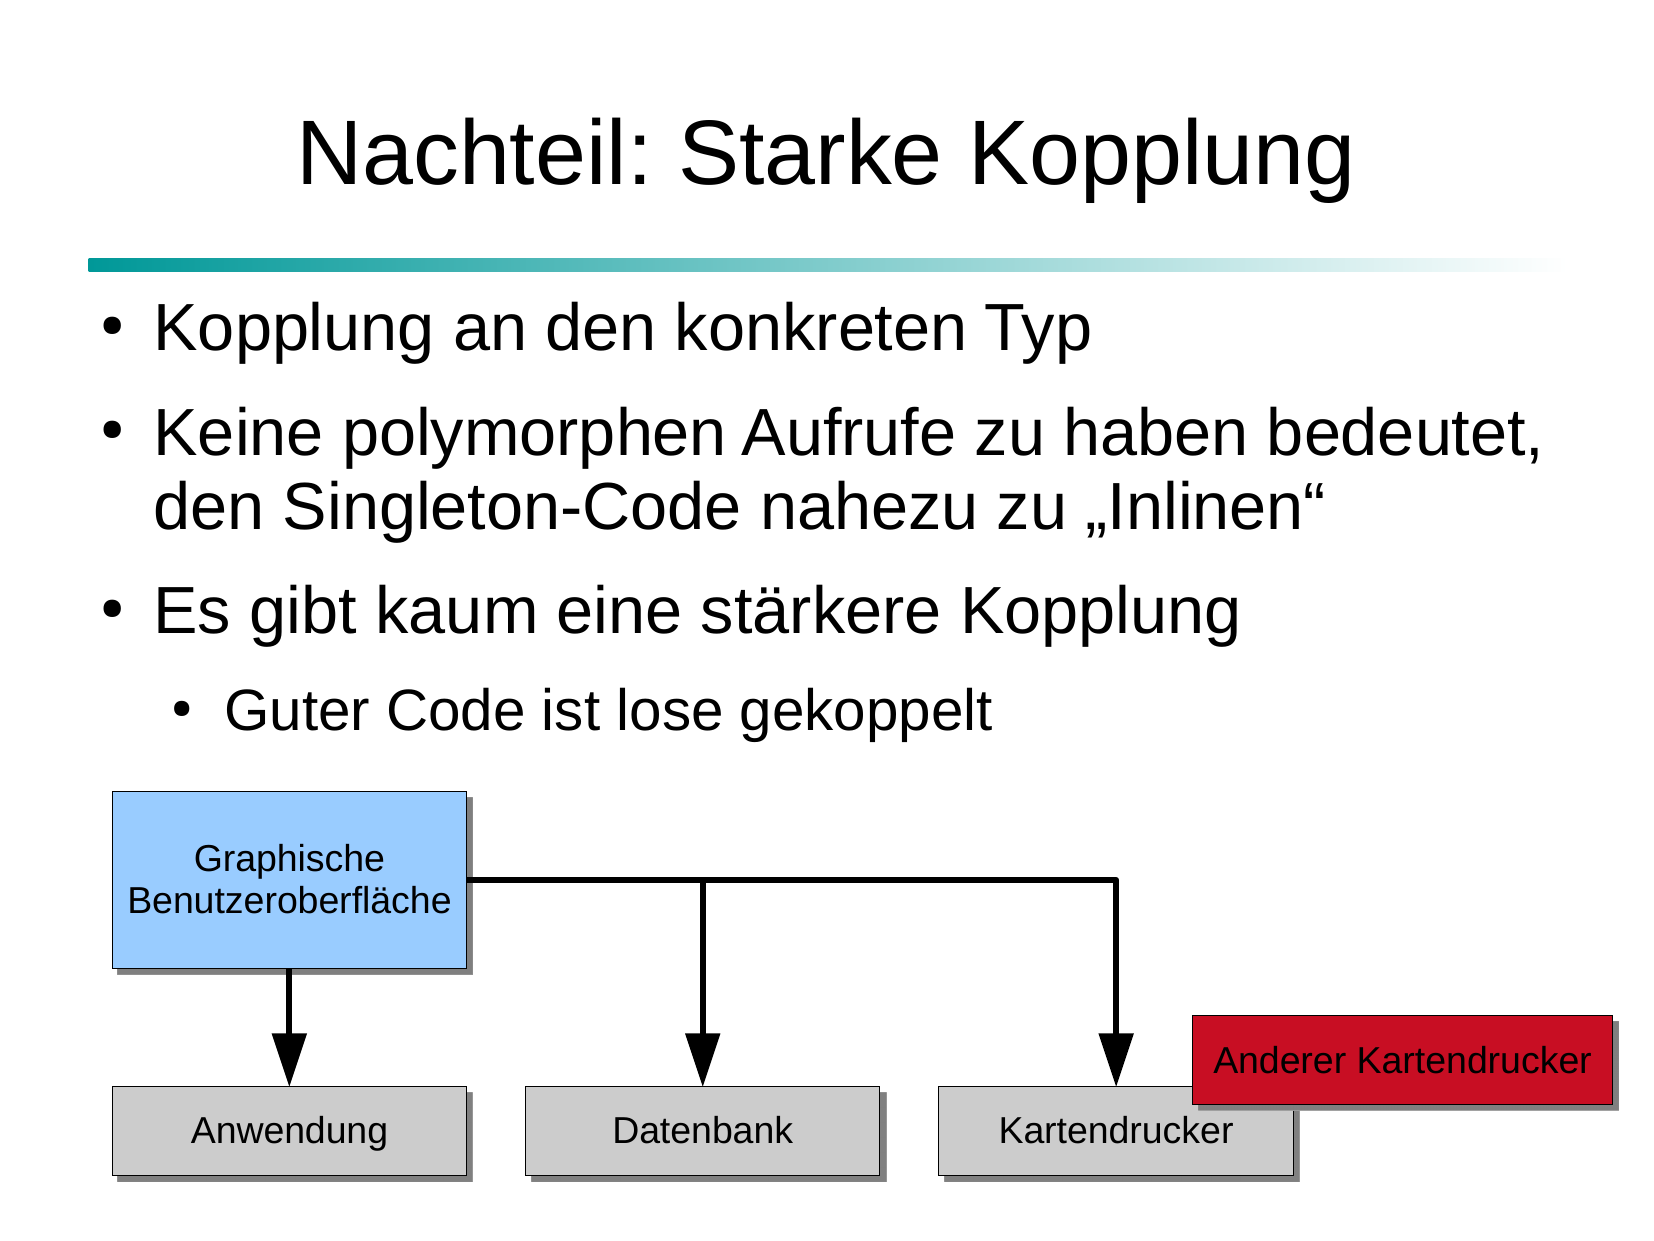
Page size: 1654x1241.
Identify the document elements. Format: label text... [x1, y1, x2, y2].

list Kopplung an den konkreten Typ Keine polymorphen Aufrufe zu haben bedeutet, den Singleton-Code nahezu zu „Inlinen“ Es gibt kaum eine stärkere Kopplung Guter Code ist lose gekoppelt [82, 290, 1571, 768]
text_box Graphische Benutzeroberfläche [112, 791, 467, 969]
title Nachteil: Starke Kopplung [82, 56, 1571, 250]
text_box Kartendrucker [938, 1086, 1294, 1176]
text_box Anderer Kartendrucker [1192, 1015, 1613, 1105]
text_box Anwendung [112, 1086, 467, 1176]
text_box Datenbank [525, 1086, 880, 1176]
